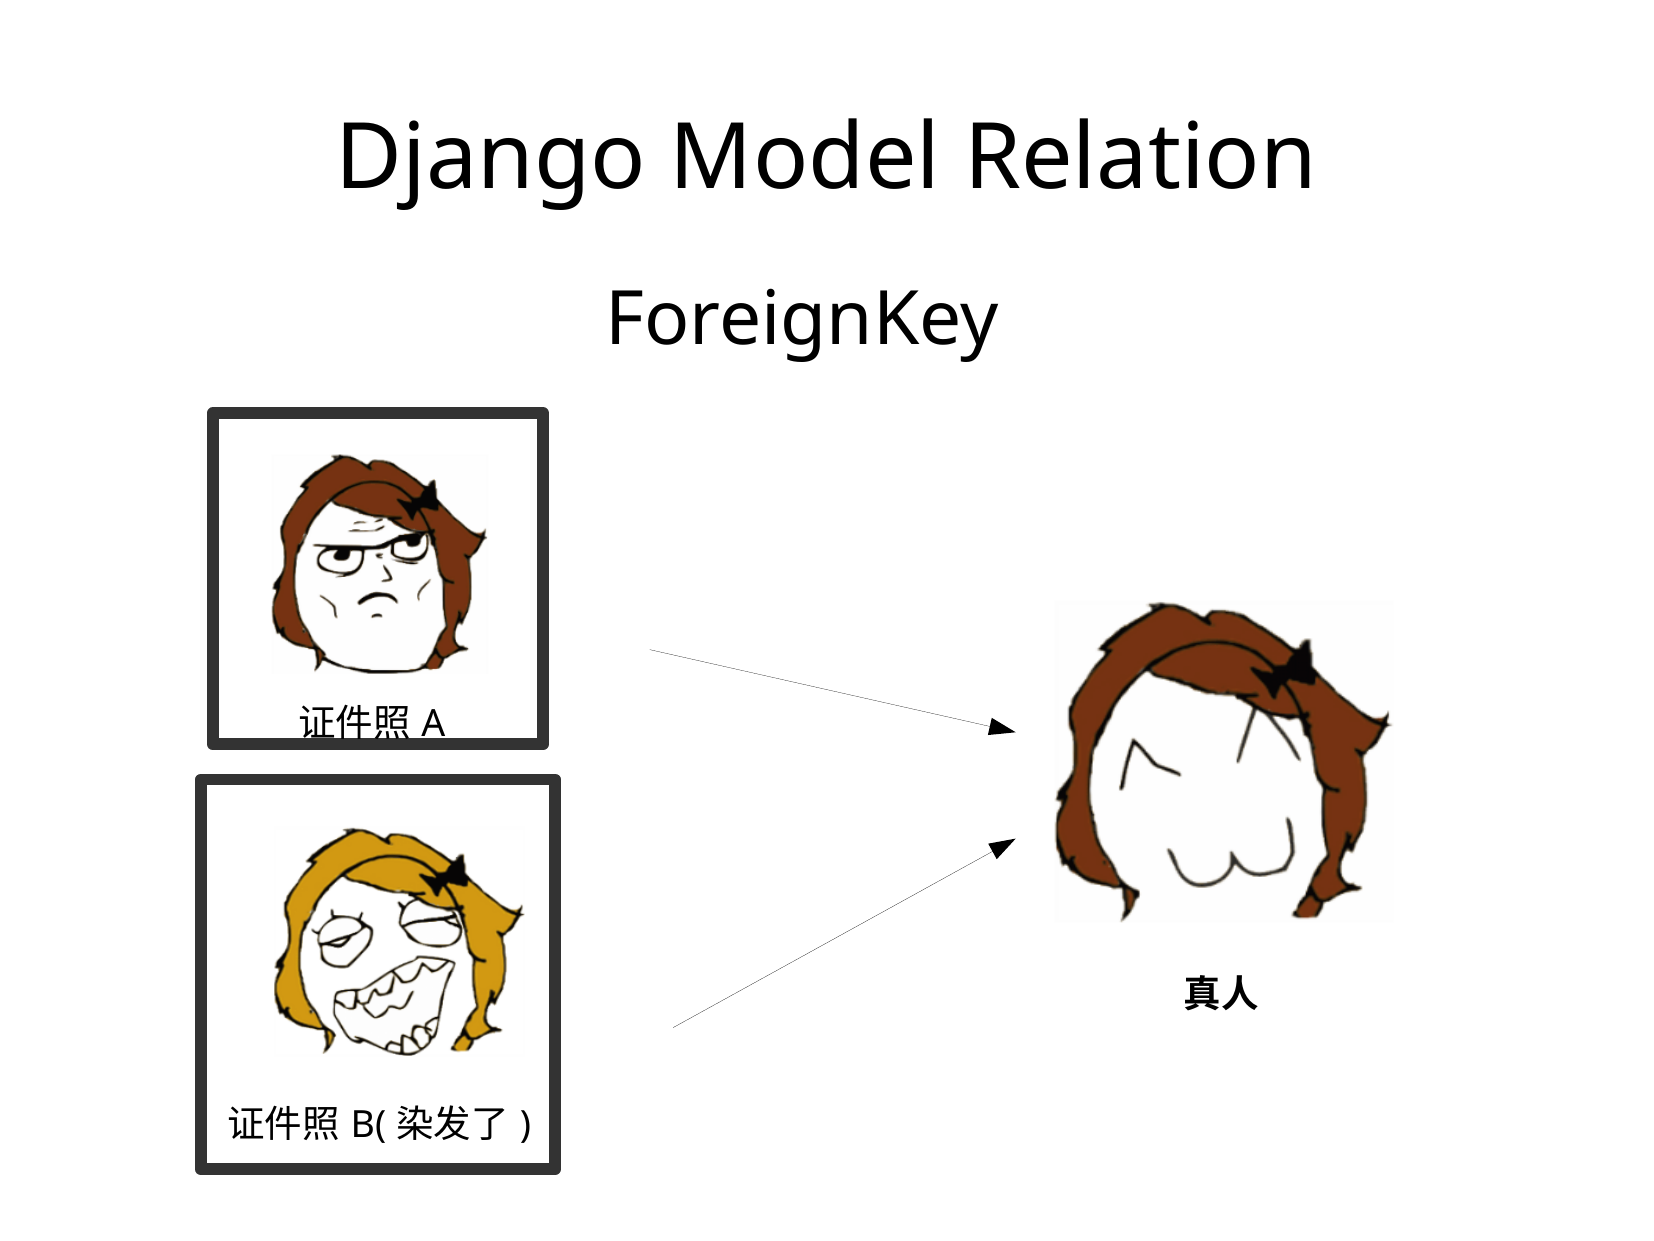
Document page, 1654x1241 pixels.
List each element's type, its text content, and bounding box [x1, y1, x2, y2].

text_box [212, 413, 544, 745]
title Django Model Relation [82, 49, 1571, 257]
picture [1027, 590, 1422, 935]
text_box 证件照A [283, 685, 567, 745]
text_box [200, 779, 556, 1170]
picture [259, 809, 532, 1075]
text_box 证件照B(染发了) [212, 1087, 567, 1146]
picture [236, 436, 519, 697]
text_box 真人 [1169, 956, 1371, 1016]
text_box ForeignKey [590, 256, 1040, 360]
